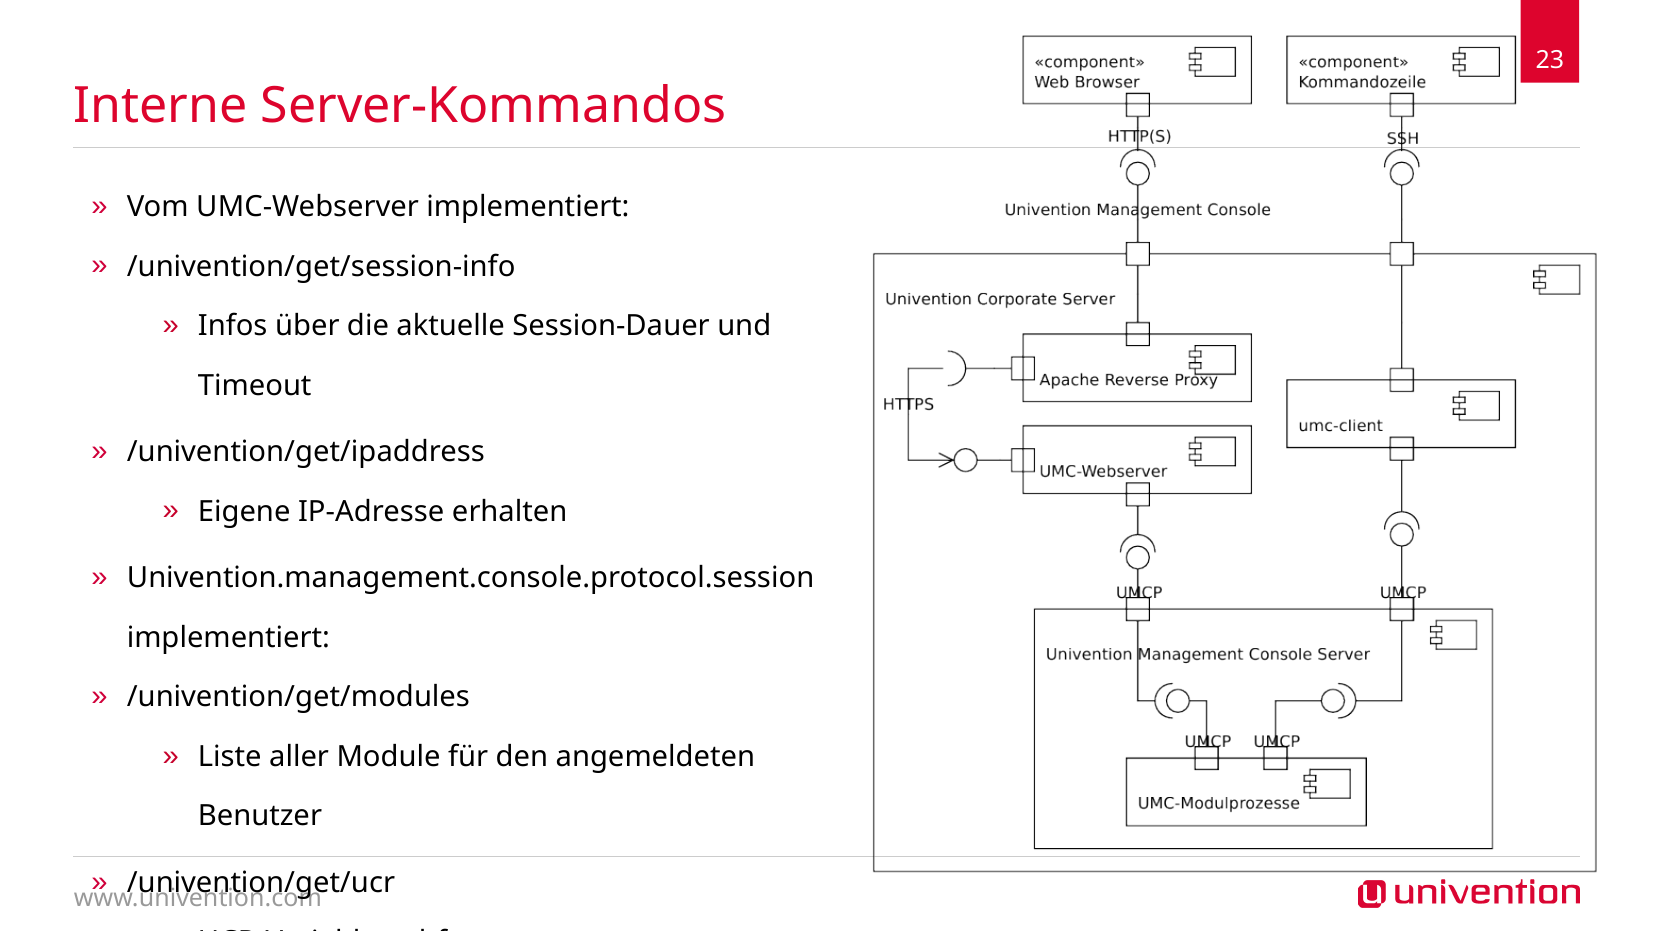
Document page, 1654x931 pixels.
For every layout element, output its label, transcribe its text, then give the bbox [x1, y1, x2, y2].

list Vom UMC-Webserver implementiert: /univention/get/session-info Infos über die aktuelle Session-Dauer und Timeout /univention/get/ipaddress Eigene IP-Adresse erhalten Univention.management.console.protocol.session implementiert: /univention/get/modules Liste aller Module für den angemeldeten Benutzer /univention/get/ucr UCR-Variablen abfragen [73, 165, 832, 857]
picture [832, 11, 1633, 908]
title Interne Server-Kommandos [73, 59, 832, 148]
